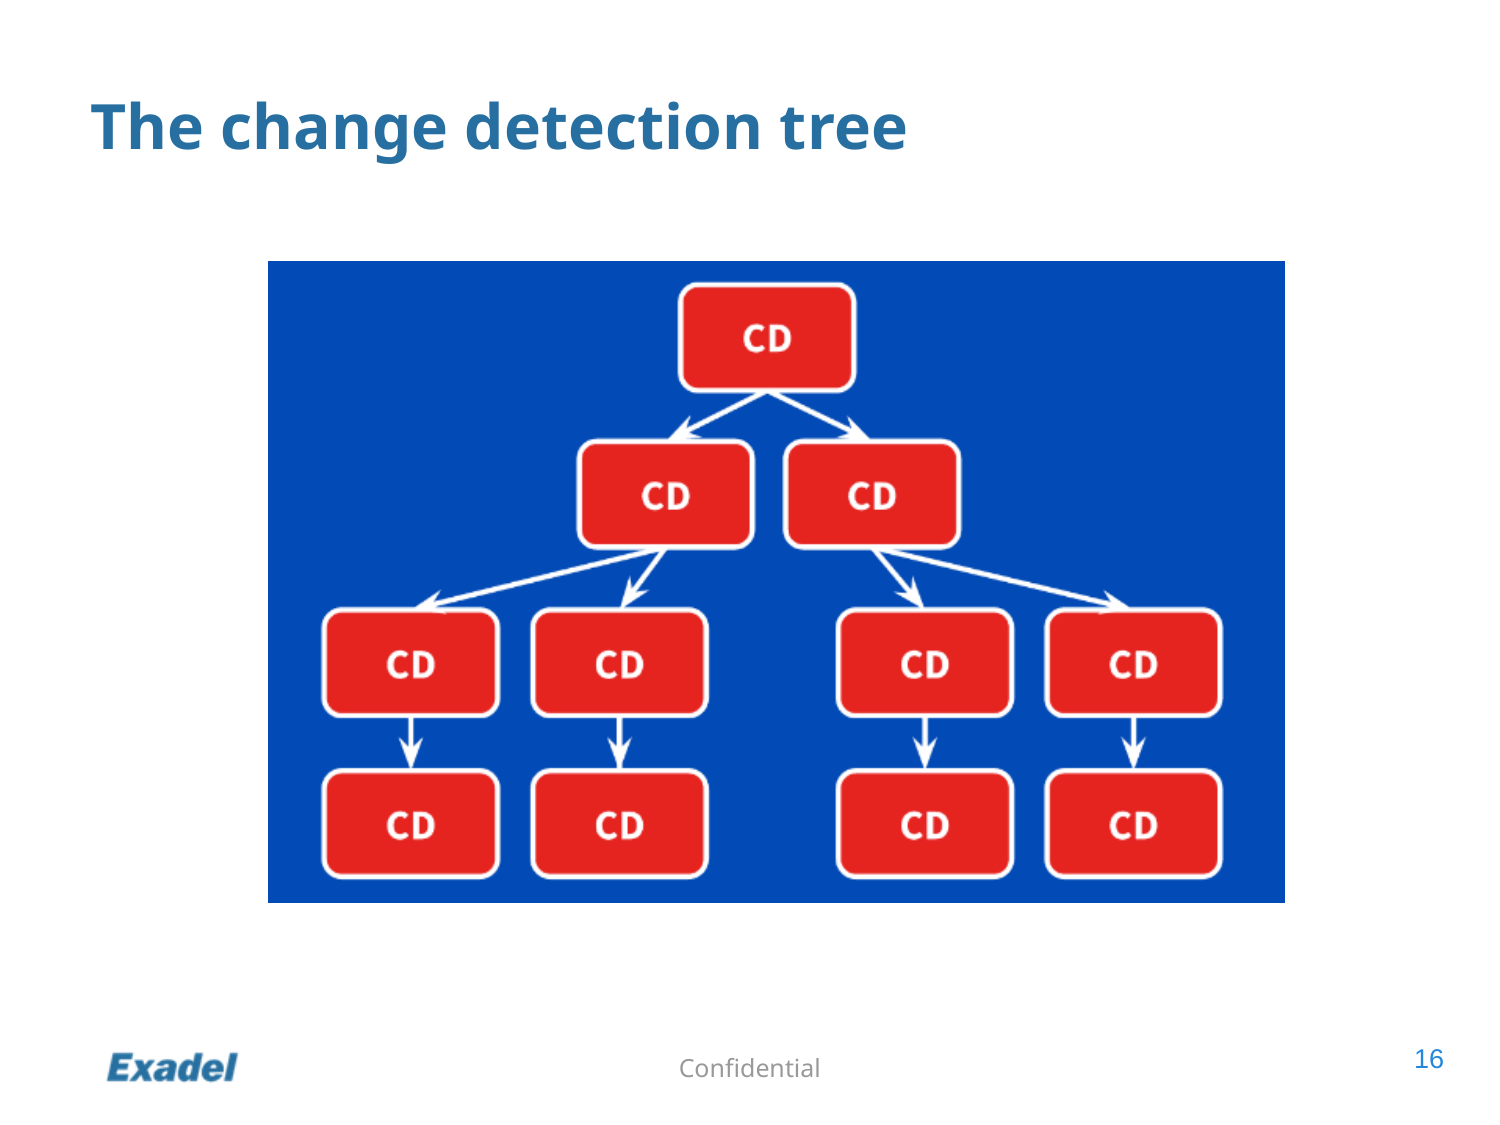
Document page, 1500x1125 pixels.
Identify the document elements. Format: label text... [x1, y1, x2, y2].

picture [268, 261, 1285, 903]
picture [75, 1039, 282, 1102]
slide_number <number> [1369, 1014, 1460, 1101]
title The change detection tree [75, 57, 1425, 178]
